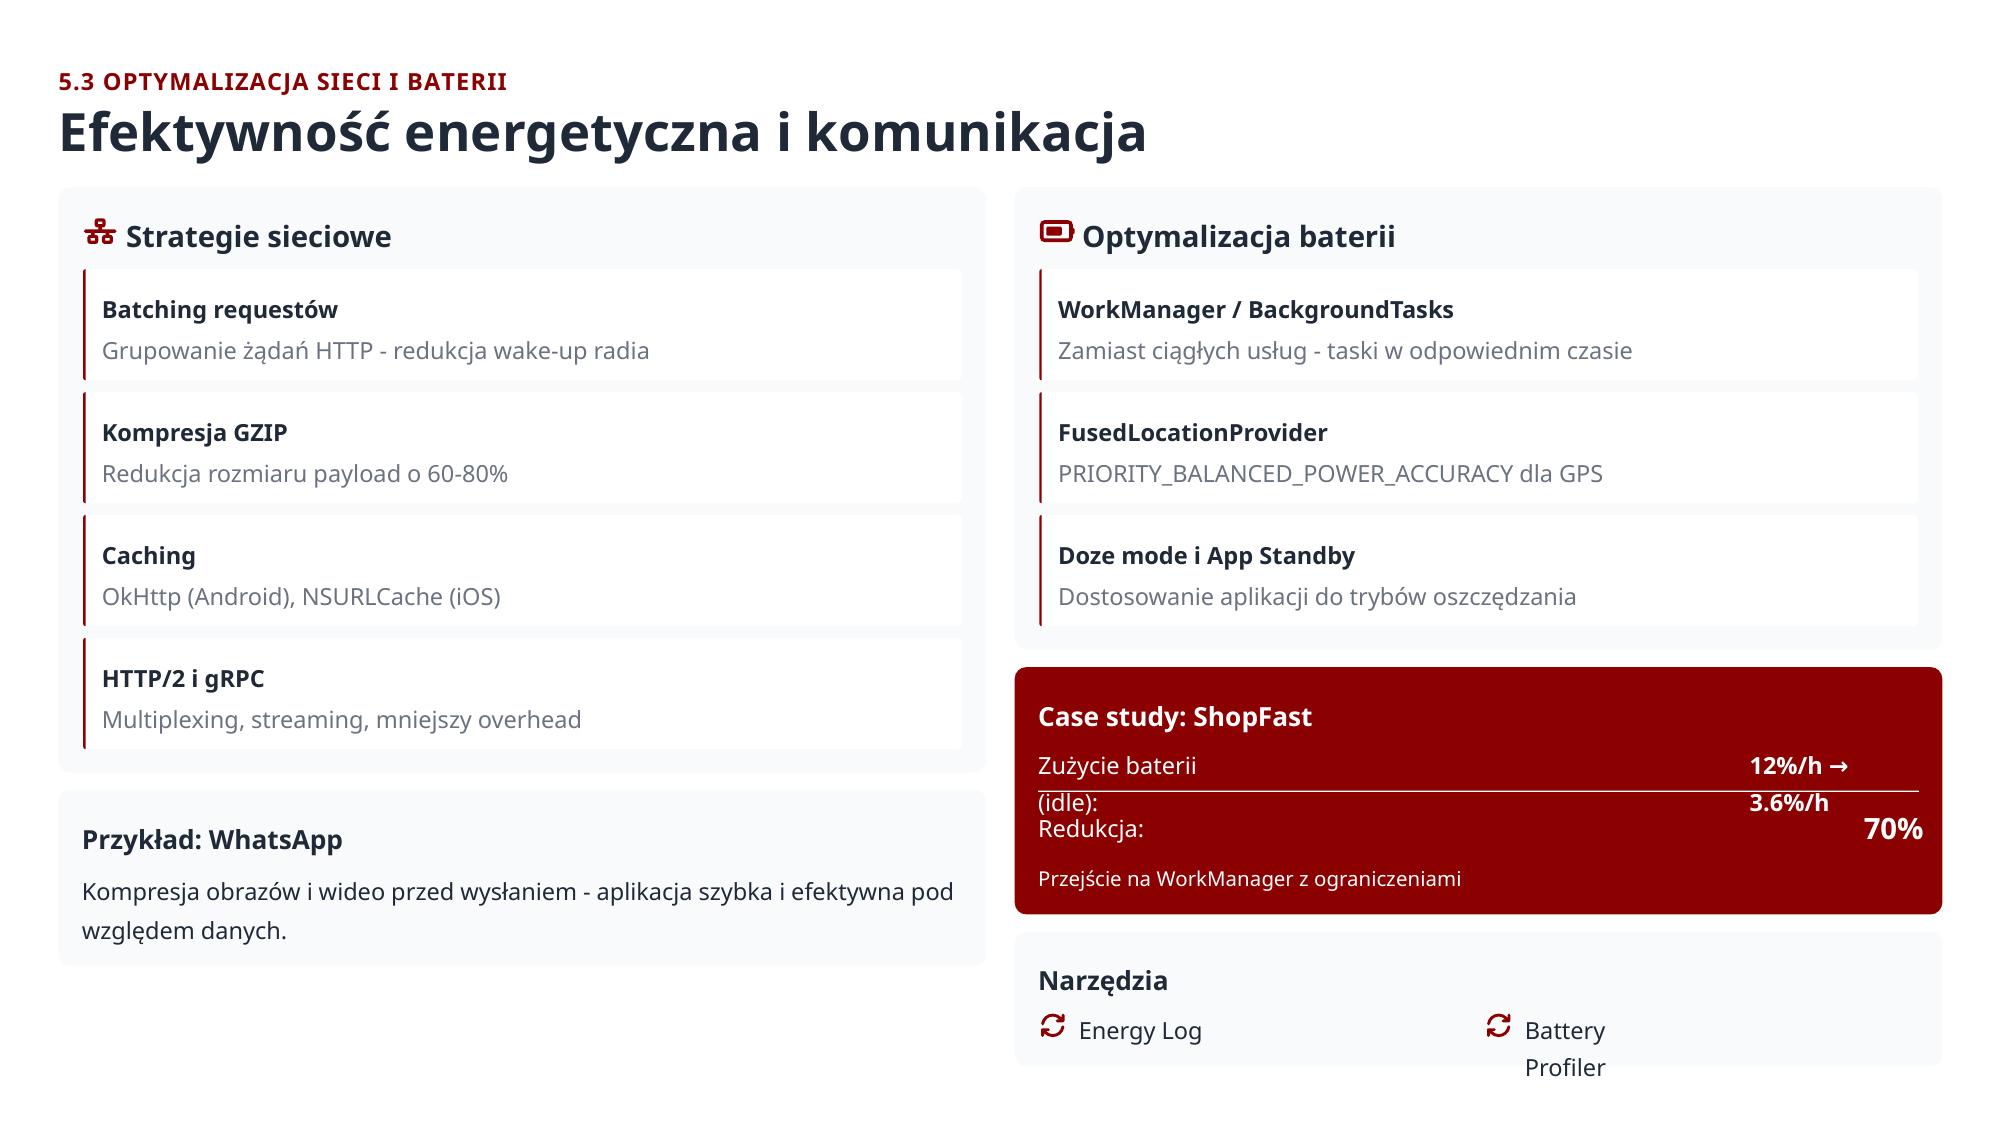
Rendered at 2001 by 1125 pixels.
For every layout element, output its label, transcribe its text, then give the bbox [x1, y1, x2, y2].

text_box [58, 789, 987, 966]
text_box Zamiast ciągłych usług - taski w odpowiednim czasie [1058, 328, 1913, 363]
text_box OkHttp (Android), NSURLCache (iOS) [102, 573, 956, 609]
text_box [1014, 187, 1943, 650]
text_box Multiplexing, streaming, mniejszy overhead [102, 696, 956, 732]
text_box Batching requestów [102, 287, 956, 322]
text_box Narzędzia [1038, 955, 1932, 996]
text_box Doze mode i App Standby [1058, 533, 1913, 568]
text_box Optymalizacja baterii [1075, 211, 1934, 252]
text_box [1014, 931, 1943, 1067]
text_box FusedLocationProvider [1058, 410, 1913, 445]
text_box 5.3 OPTYMALIZACJA SIECI I BATERII [58, 58, 1953, 94]
text_box Battery Profiler [1525, 1008, 1689, 1043]
text_box Redukcja rozmiaru payload o 60-80% [102, 451, 956, 486]
text_box Przykład: WhatsApp [82, 813, 976, 855]
text_box 70% [1864, 803, 1933, 844]
text_box Redukcja: [1038, 803, 1151, 844]
text_box Zużycie baterii (idle): [1038, 743, 1259, 778]
text_box [58, 187, 987, 773]
text_box [1014, 667, 1943, 915]
text_box Caching [102, 533, 956, 568]
text_box HTTP/2 i gRPC [102, 655, 956, 691]
text_box Kompresja GZIP [102, 410, 956, 445]
text_box WorkManager / BackgroundTasks [1058, 287, 1913, 322]
text_box 12%/h → 3.6%/h [1750, 743, 1930, 778]
text_box Strategie sieciowe [118, 211, 977, 252]
text_box Dostosowanie aplikacji do trybów oszczędzania [1058, 573, 1913, 609]
text_box Grupowanie żądań HTTP - redukcja wake-up radia [102, 328, 956, 363]
text_box [1528, 1061, 1535, 1067]
text_box Efektywność energetyczna i komunikacja [58, 105, 1968, 164]
text_box Energy Log [1079, 1008, 1205, 1043]
text_box Kompresja obrazów i wideo przed wysłaniem - aplikacja szybka i efektywna pod względem danych. [82, 866, 974, 942]
text_box Case study: ShopFast [1038, 691, 1932, 732]
text_box PRIORITY_BALANCED_POWER_ACCURACY dla GPS [1058, 451, 1913, 486]
text_box Przejście na WorkManager z ograniczeniami [1038, 861, 1929, 891]
